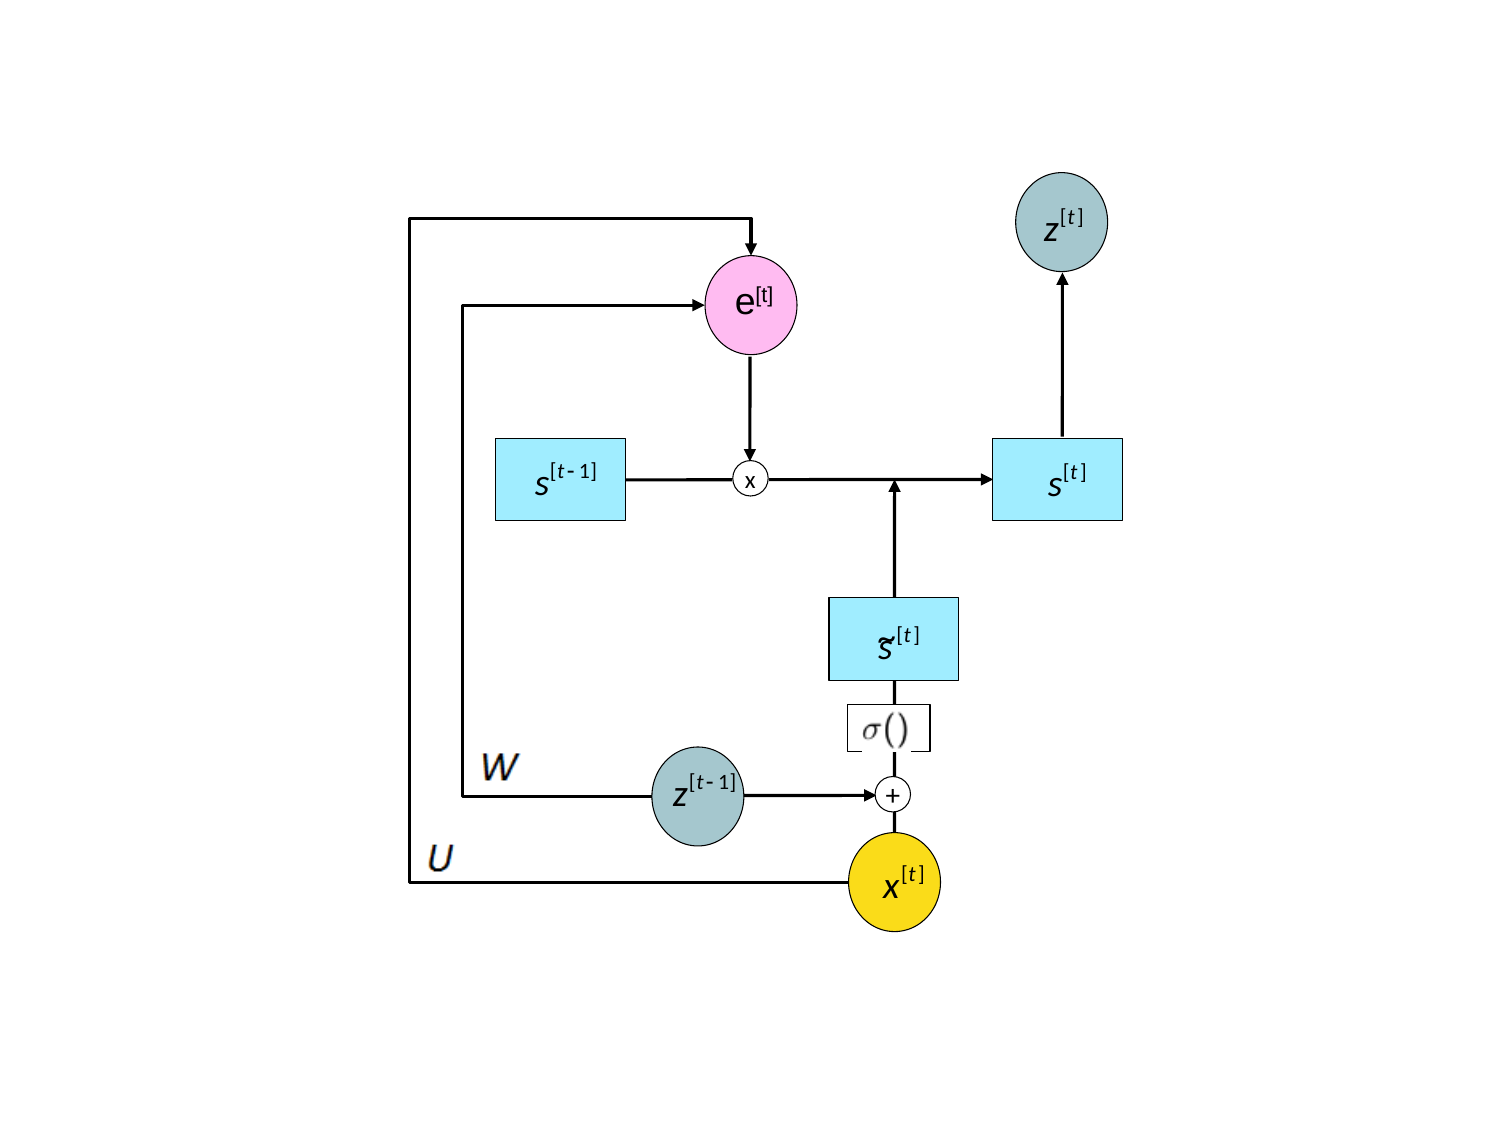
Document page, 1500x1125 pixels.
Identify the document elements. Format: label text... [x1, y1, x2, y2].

text_box + [875, 776, 911, 812]
text_box [848, 832, 941, 932]
picture [474, 741, 524, 787]
chart [871, 618, 925, 669]
chart [528, 454, 604, 505]
chart [1037, 201, 1091, 248]
text_box [992, 438, 1123, 521]
text_box x [732, 460, 769, 497]
chart [876, 857, 930, 905]
chart [1041, 456, 1092, 507]
text_box [705, 255, 791, 355]
text_box [829, 597, 959, 681]
picture [862, 709, 911, 752]
text_box [1015, 172, 1108, 272]
text_box e[t] [720, 273, 856, 330]
picture [415, 834, 461, 878]
text_box [847, 704, 931, 752]
chart [666, 766, 742, 814]
text_box [495, 438, 626, 521]
text_box [651, 746, 741, 846]
